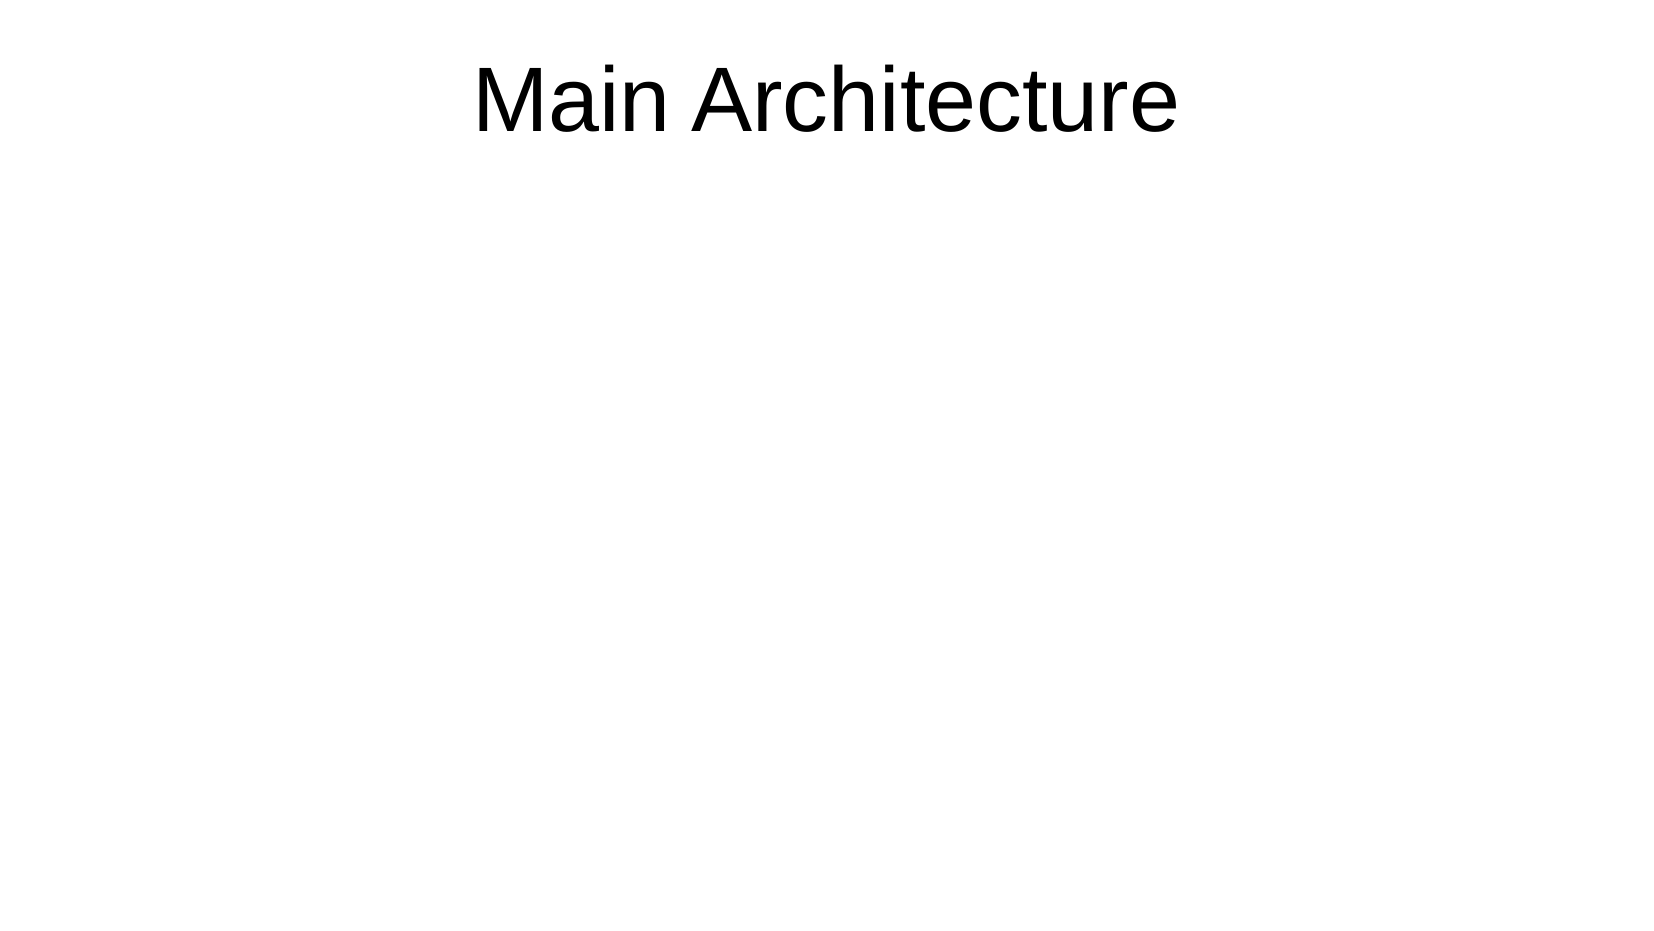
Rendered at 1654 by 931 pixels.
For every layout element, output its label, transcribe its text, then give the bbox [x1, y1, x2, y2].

title Main Architecture [82, 21, 1571, 178]
